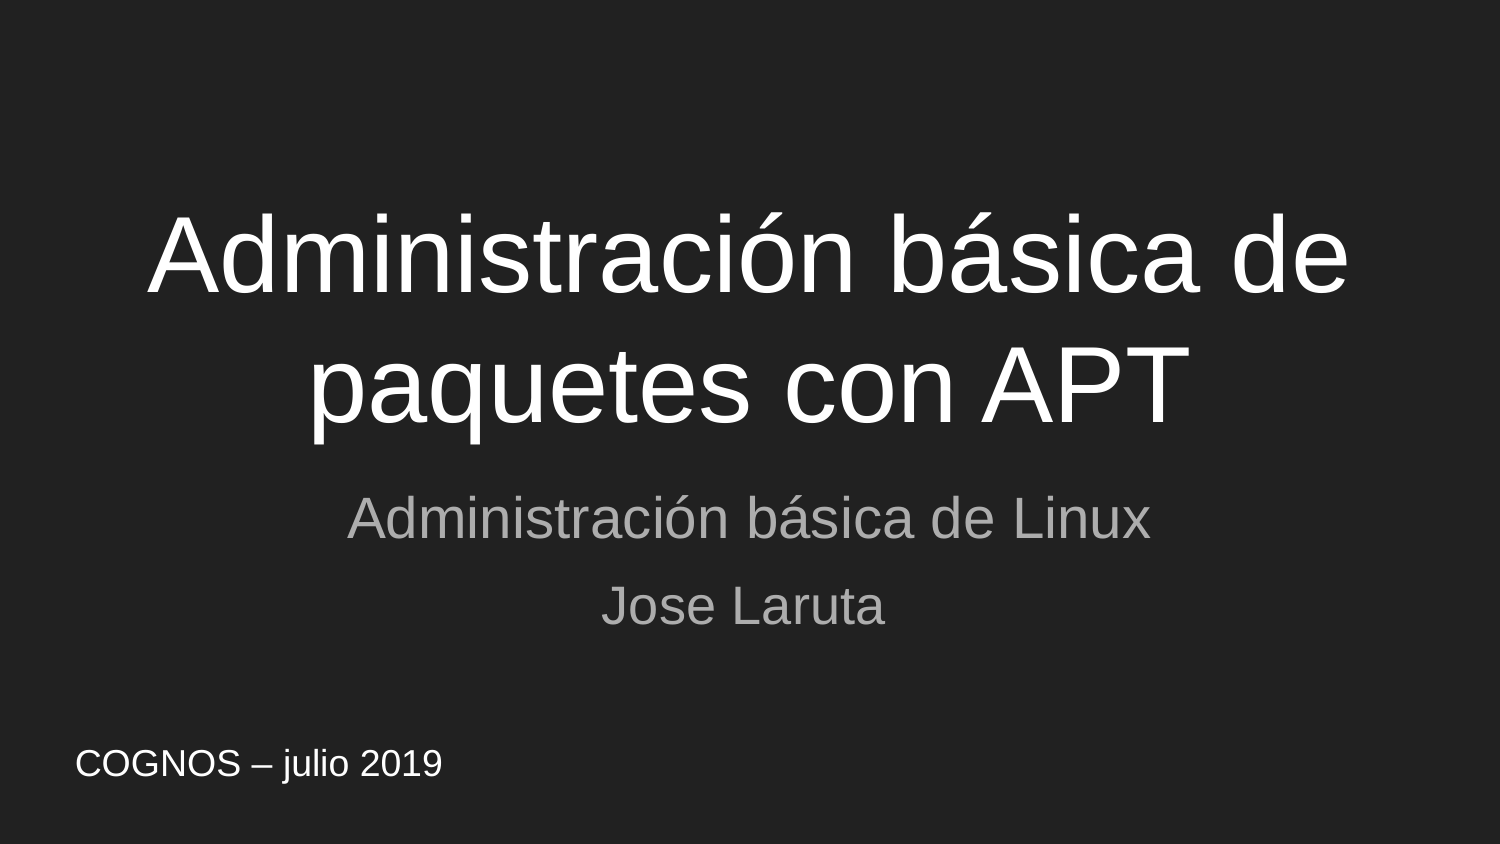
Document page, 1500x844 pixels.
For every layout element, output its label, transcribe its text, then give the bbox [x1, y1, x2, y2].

title Administración básica de paquetes con APT [51, 122, 1449, 459]
text_box Jose Laruta [45, 555, 1443, 685]
subtitle Administración básica de Linux [51, 464, 1449, 595]
text_box COGNOS – julio 2019 [60, 735, 1441, 792]
